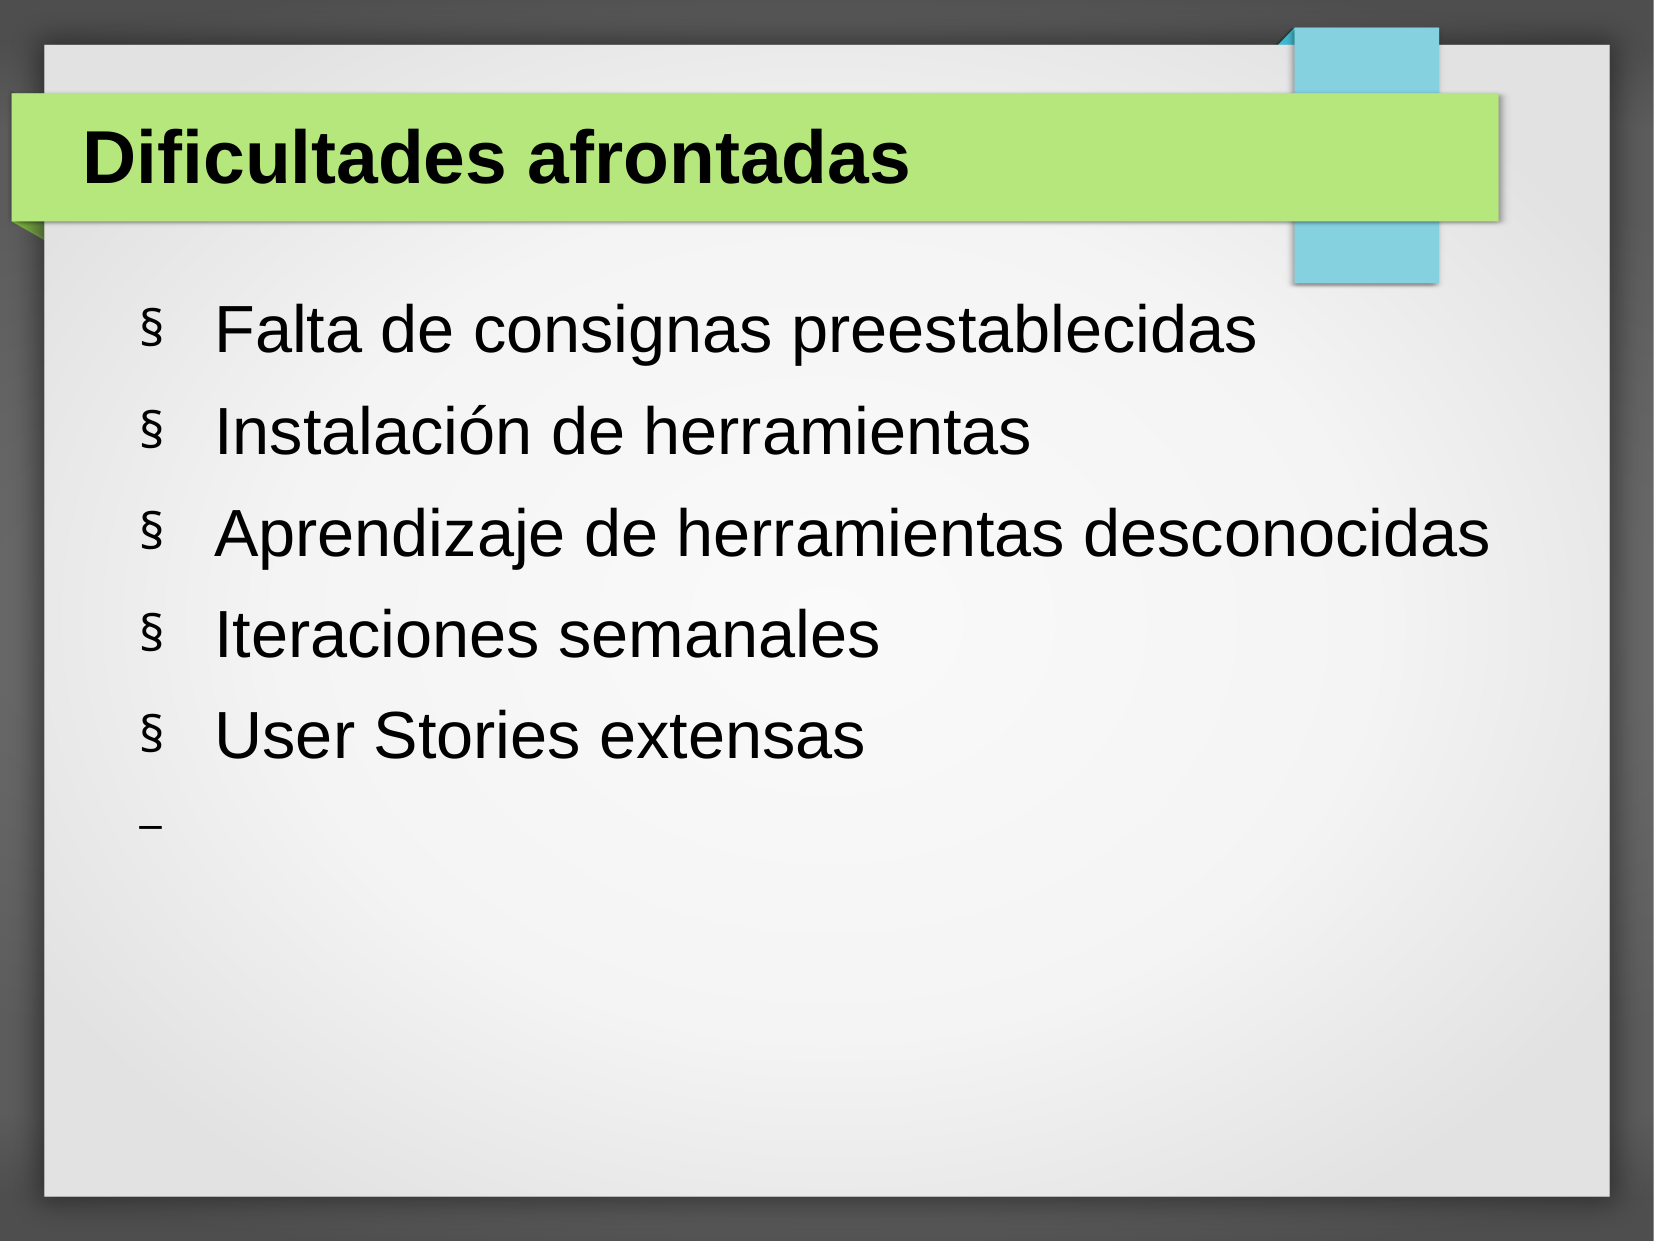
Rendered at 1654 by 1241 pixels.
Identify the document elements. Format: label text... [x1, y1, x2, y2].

title Dificultades afrontadas [82, 94, 1264, 213]
list Falta de consignas preestablecidas Instalación de herramientas Aprendizaje de herramientas desconocidas Iteraciones semanales User Stories extensas [139, 295, 1515, 1015]
